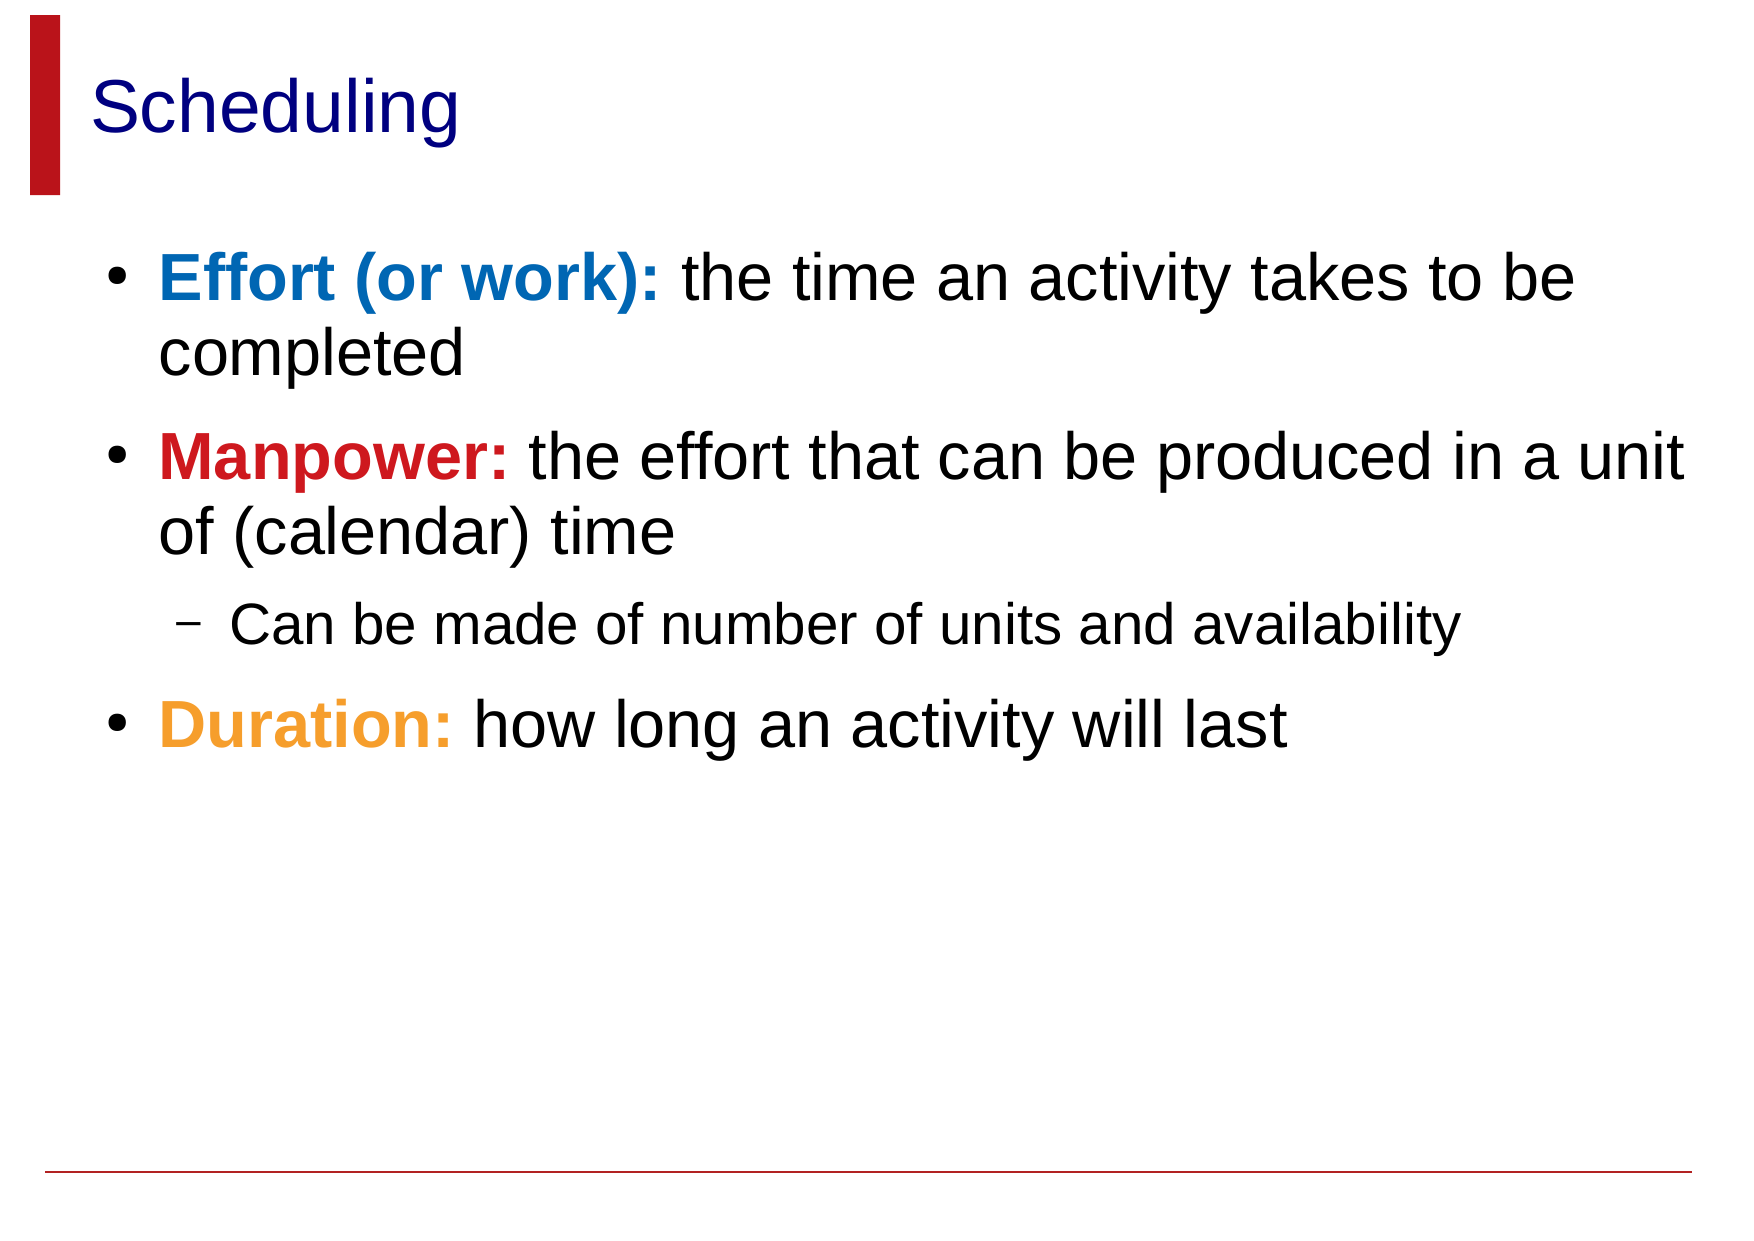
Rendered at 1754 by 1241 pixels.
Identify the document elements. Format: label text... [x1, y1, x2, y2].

list Effort (or work): the time an activity takes to be completed Manpower: the effort that can be produced in a unit of (calendar) time Can be made of number of units and availability Duration: how long an activity will last [87, 240, 1696, 1130]
title Scheduling [90, 17, 1696, 196]
